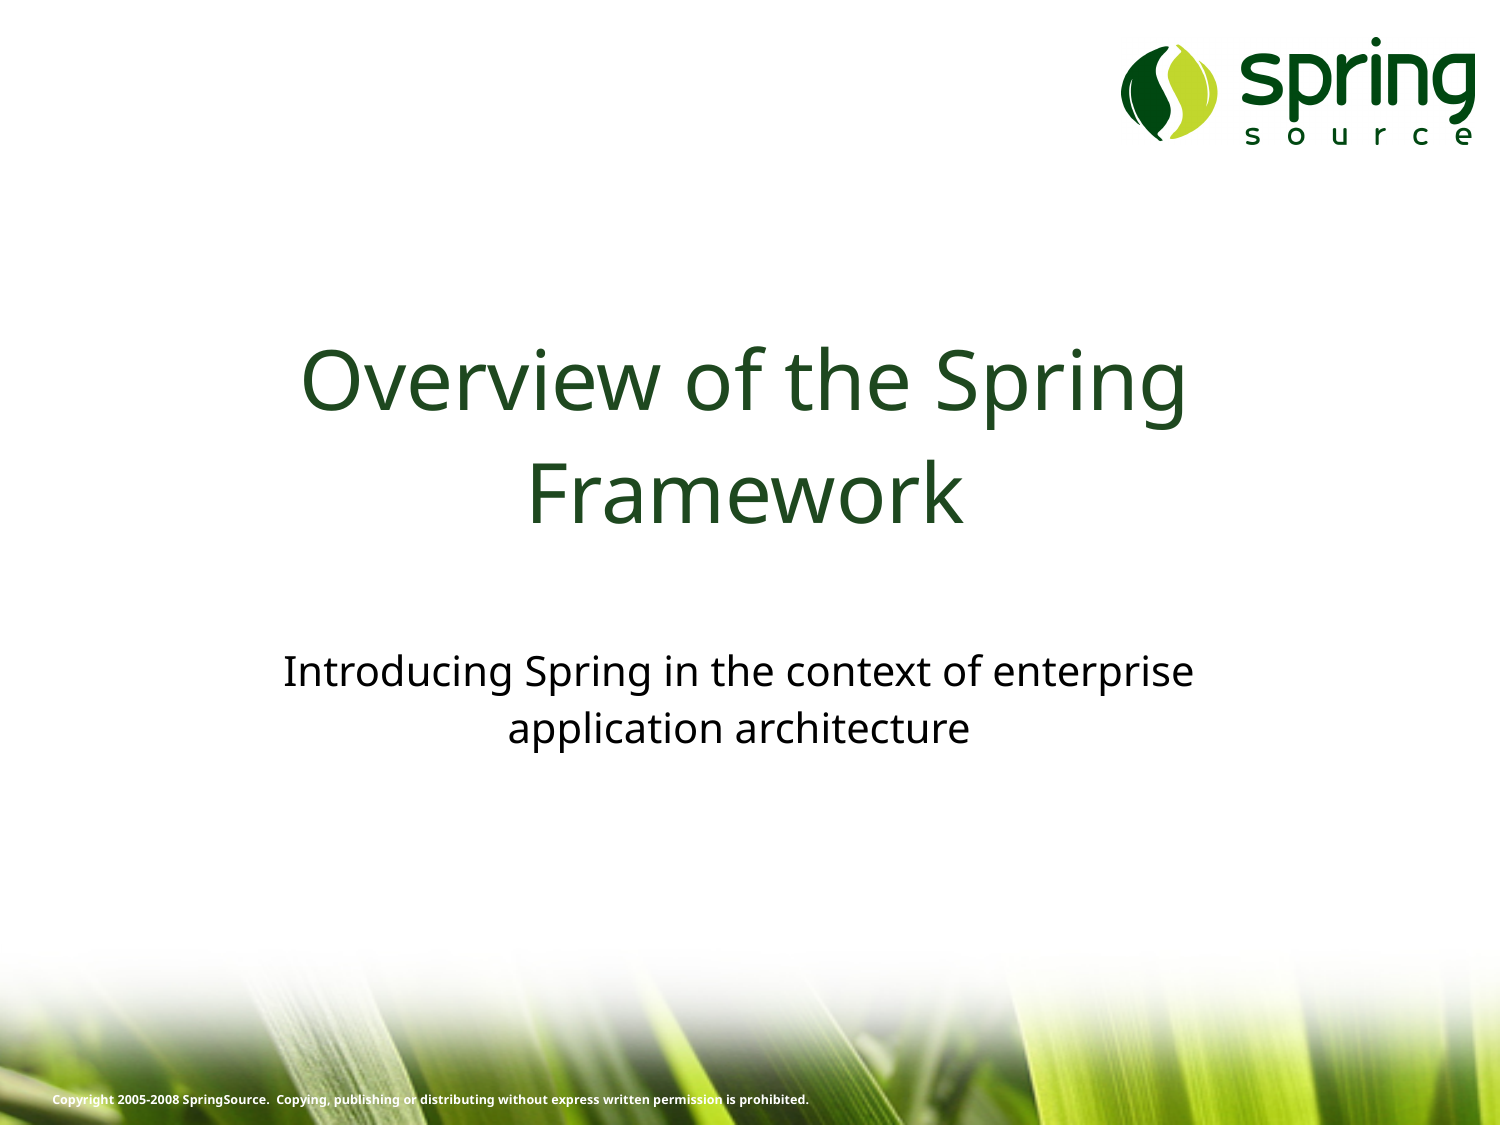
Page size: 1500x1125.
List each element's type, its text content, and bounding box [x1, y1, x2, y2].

title Overview of the Spring Framework [107, 325, 1383, 544]
picture [1121, 37, 1475, 145]
subtitle Introducing Spring in the context of enterprise application architecture [214, 499, 1265, 788]
picture [0, 944, 1500, 1125]
